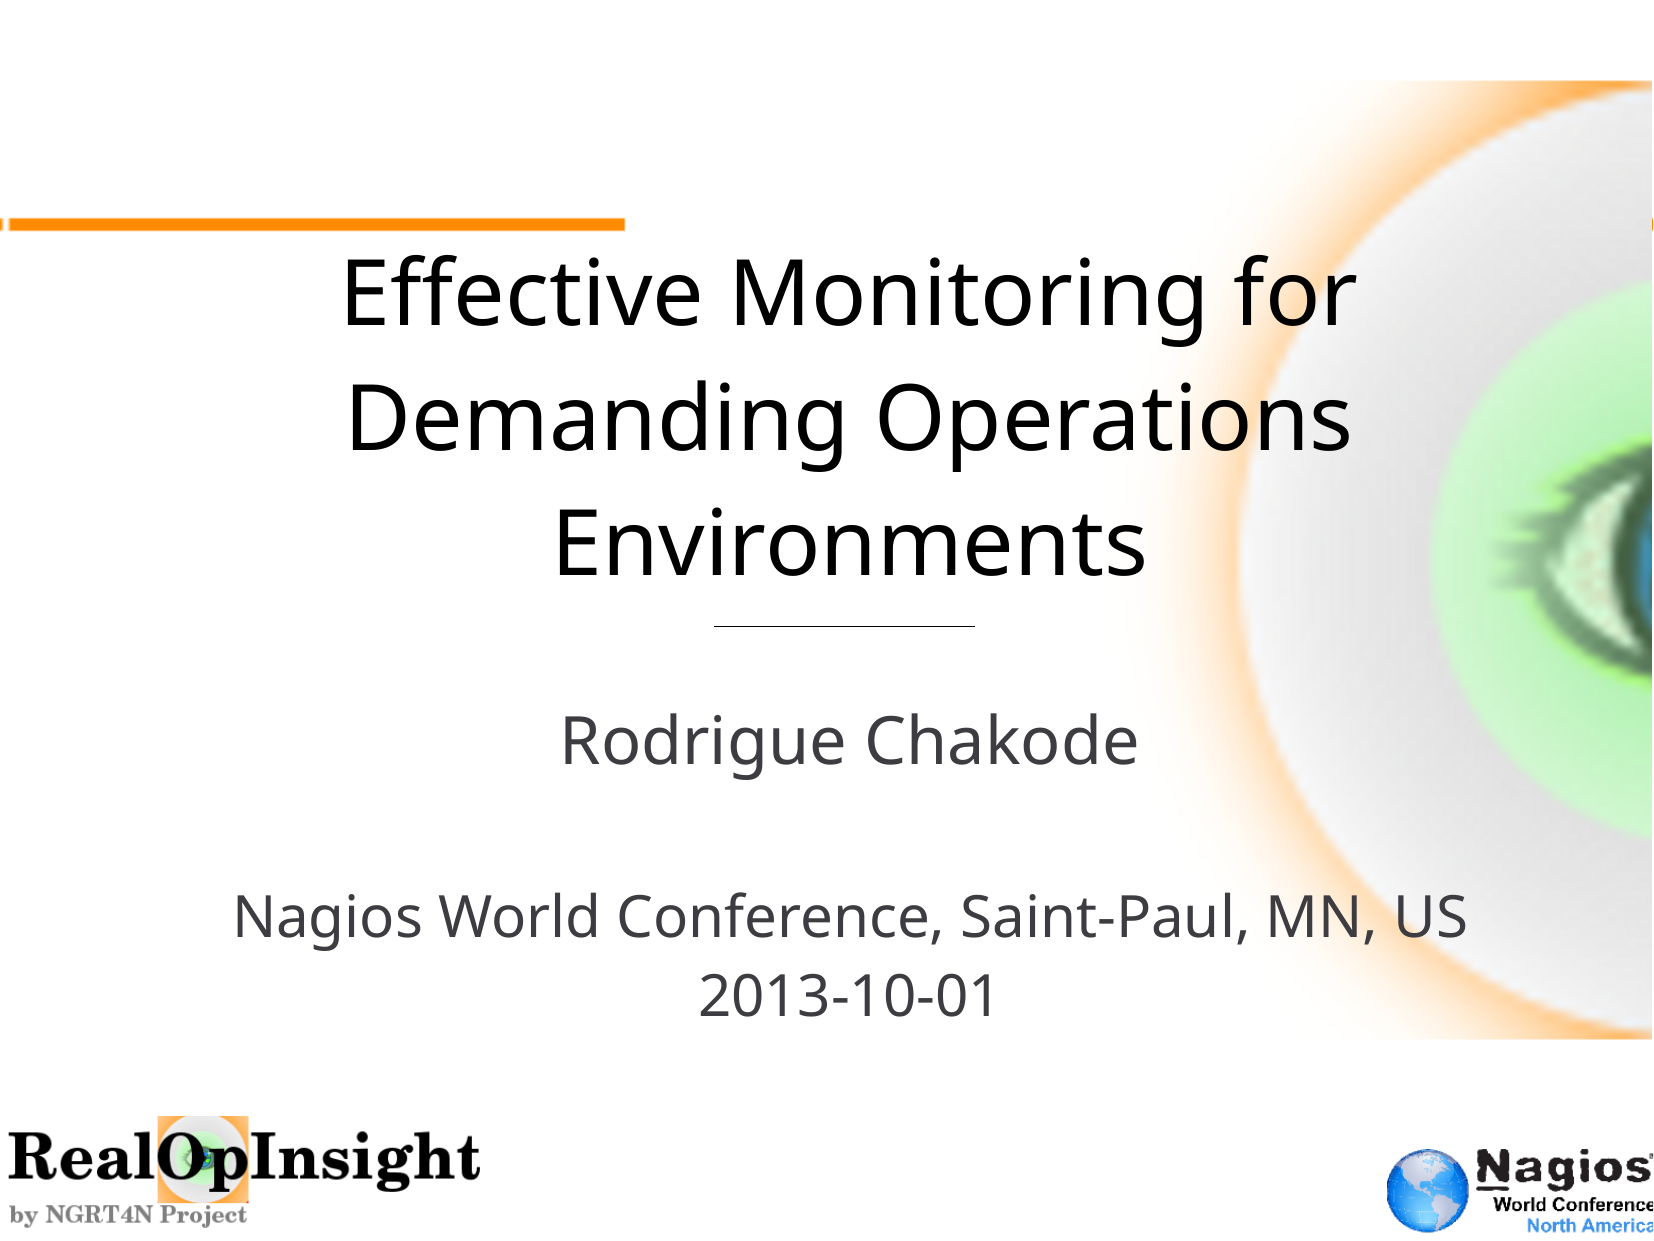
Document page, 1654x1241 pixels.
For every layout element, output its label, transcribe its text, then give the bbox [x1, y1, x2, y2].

subtitle Effective Monitoring for Demanding Operations Environments Rodrigue Chakode Nagios World Conference, Saint-Paul, MN, US 2013-10-01 [106, 150, 1594, 1111]
picture [0, 0, 1654, 1241]
